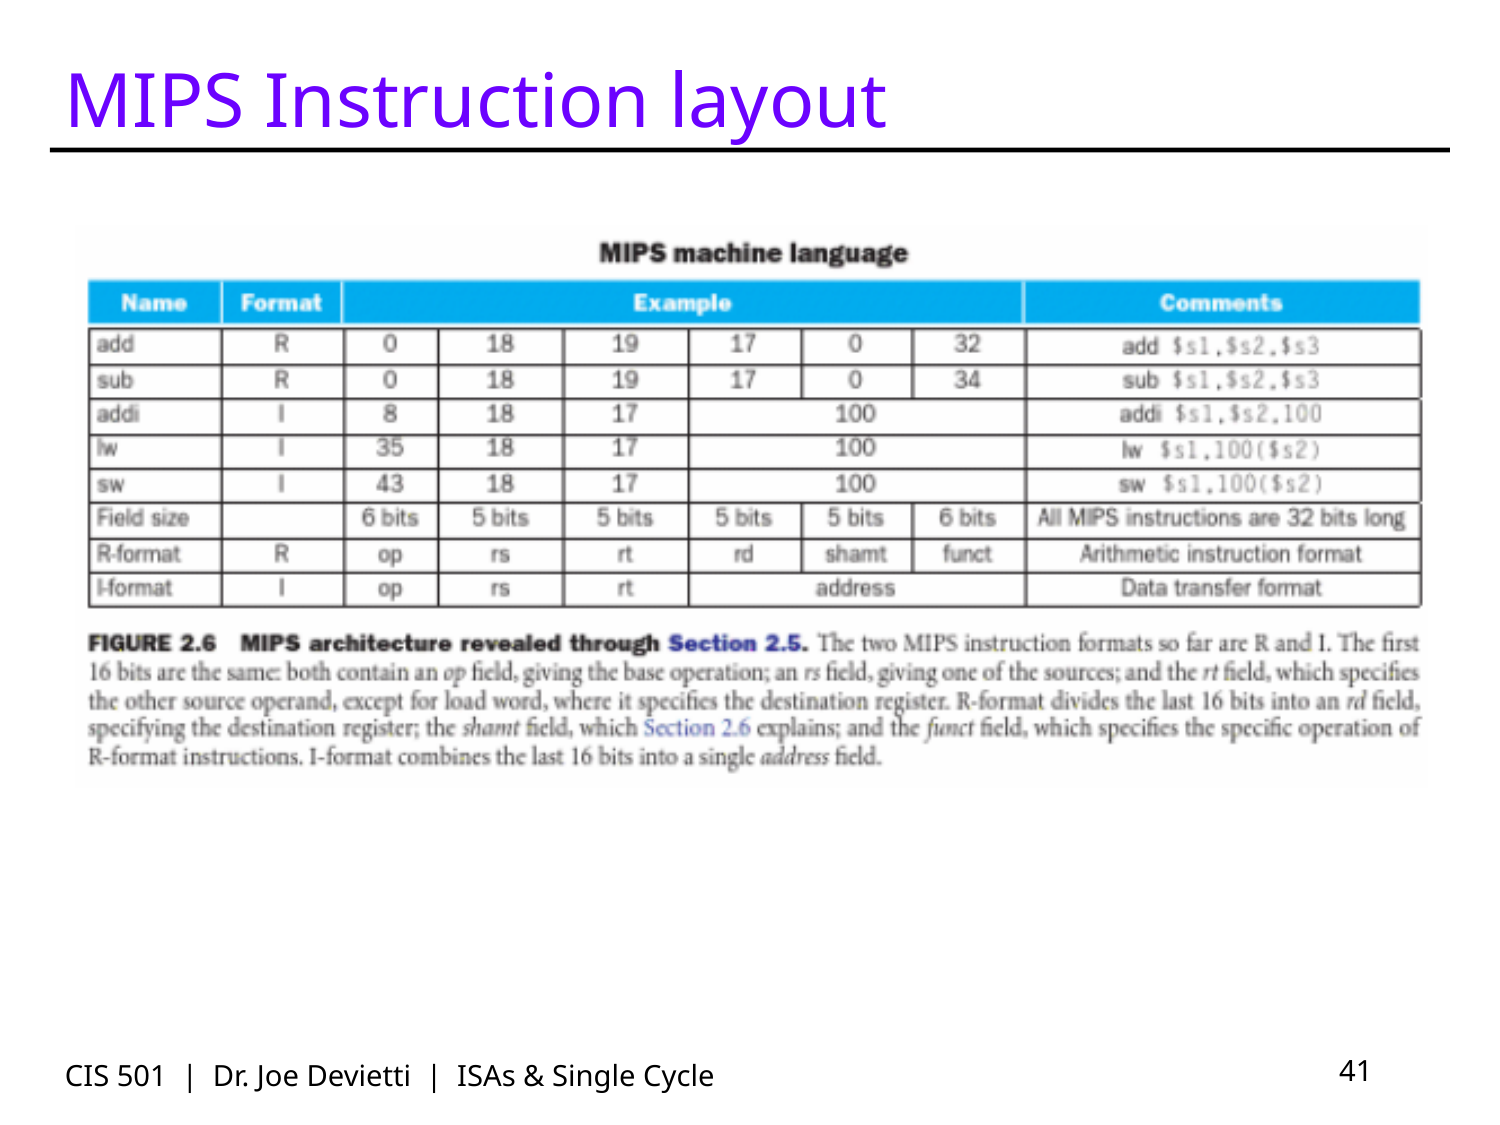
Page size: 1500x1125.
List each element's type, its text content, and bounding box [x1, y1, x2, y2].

picture [75, 224, 1428, 788]
text_box CIS 501 | Dr. Joe Devietti | ISAs & Single Cycle [49, 1049, 988, 1100]
text_box MIPS Instruction layout [49, 37, 1375, 150]
text_box <number> [1074, 1049, 1388, 1100]
